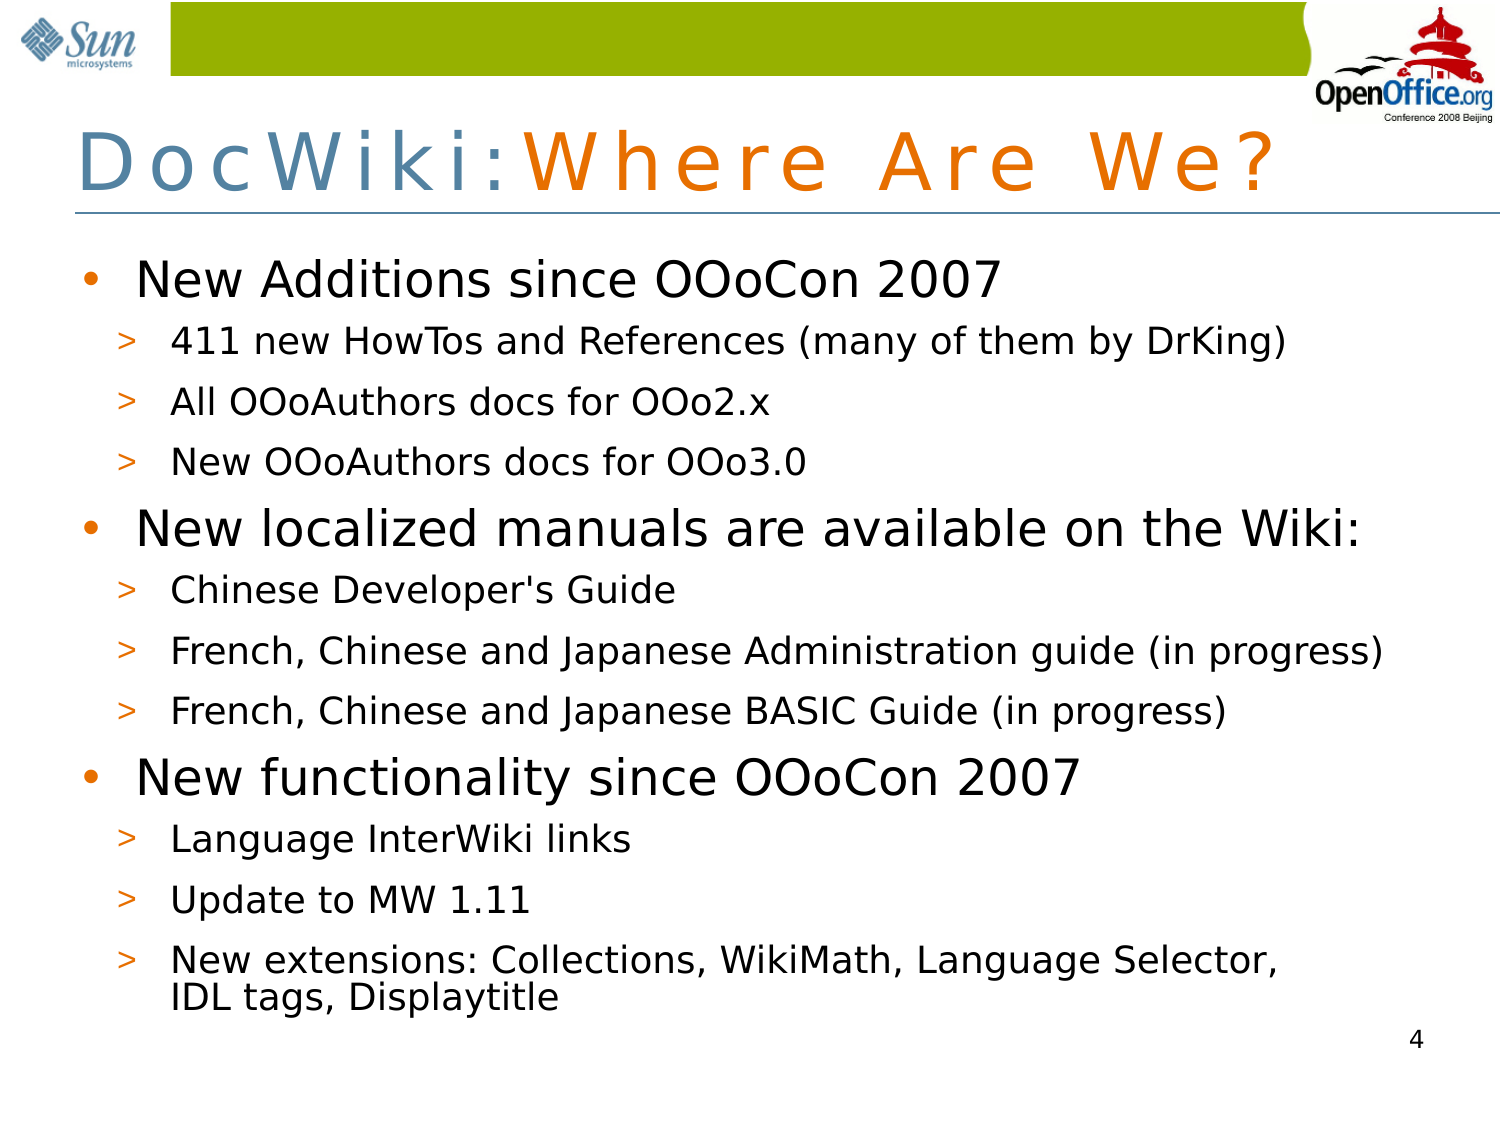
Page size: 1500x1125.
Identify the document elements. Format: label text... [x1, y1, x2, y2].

picture [156, 2, 1500, 124]
title DocWiki:Where Are We? [75, 116, 1437, 210]
list New Additions since OOoCon 2007 411 new HowTos and References (many of them by DrKing) All OOoAuthors docs for OOo2.x New OOoAuthors docs for OOo3.0 New localized manuals are available on the Wiki: Chinese Developer's Guide French, Chinese and Japanese Administration guide (in progress) French, Chinese and Japanese BASIC Guide (in progress) New functionality since OOoCon 2007 Language InterWiki links Update to MW 1.11 New extensions: Collections, WikiMath, Language Selector, IDL tags, Displaytitle [64, 258, 1401, 1107]
